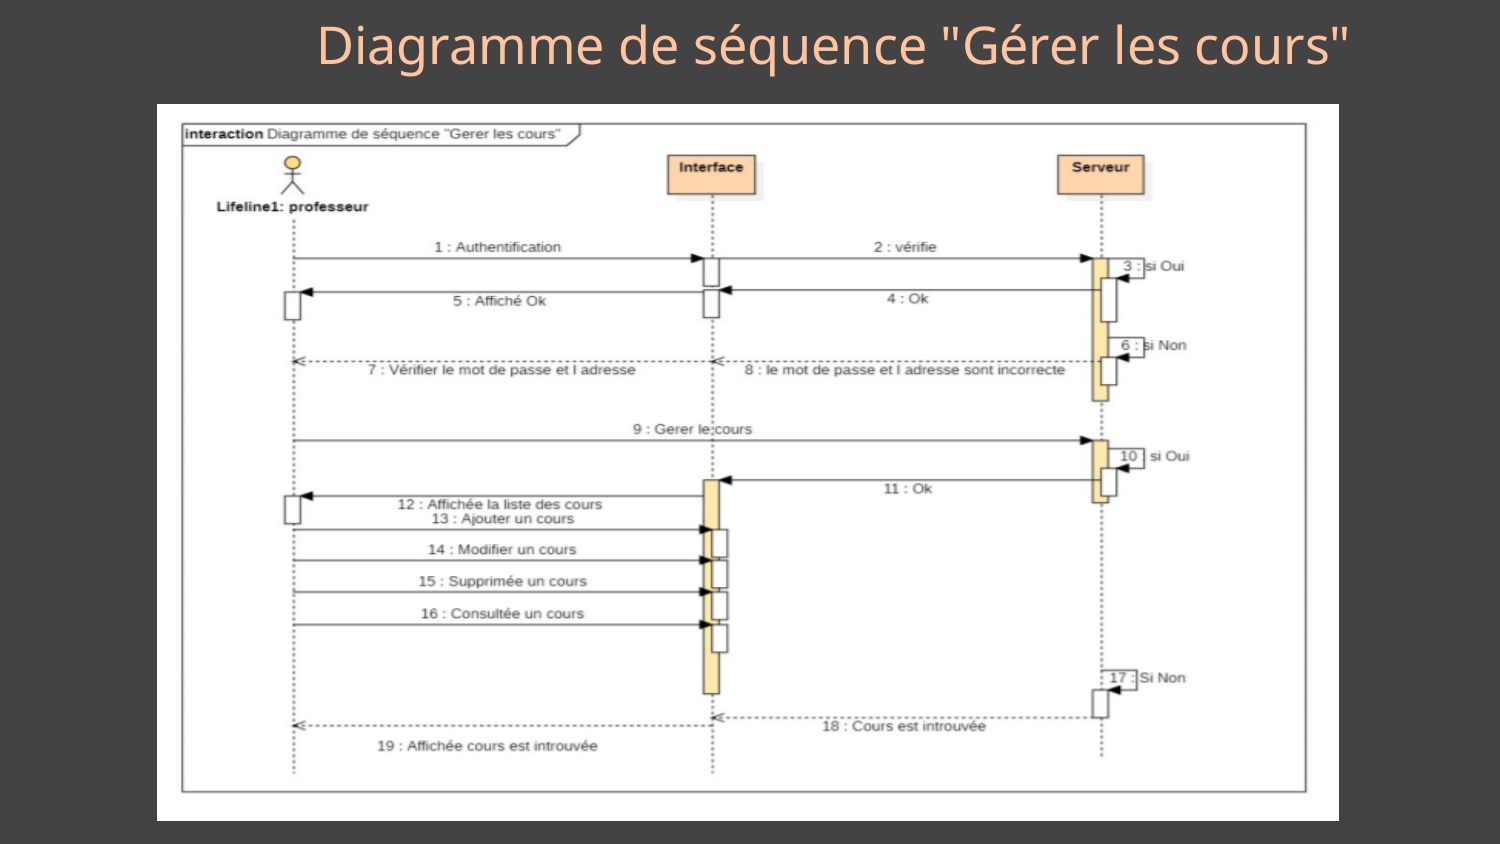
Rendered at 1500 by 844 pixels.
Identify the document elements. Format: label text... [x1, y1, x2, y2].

picture [157, 104, 1339, 821]
title Diagramme de séquence "Gérer les cours" [113, 0, 1383, 76]
